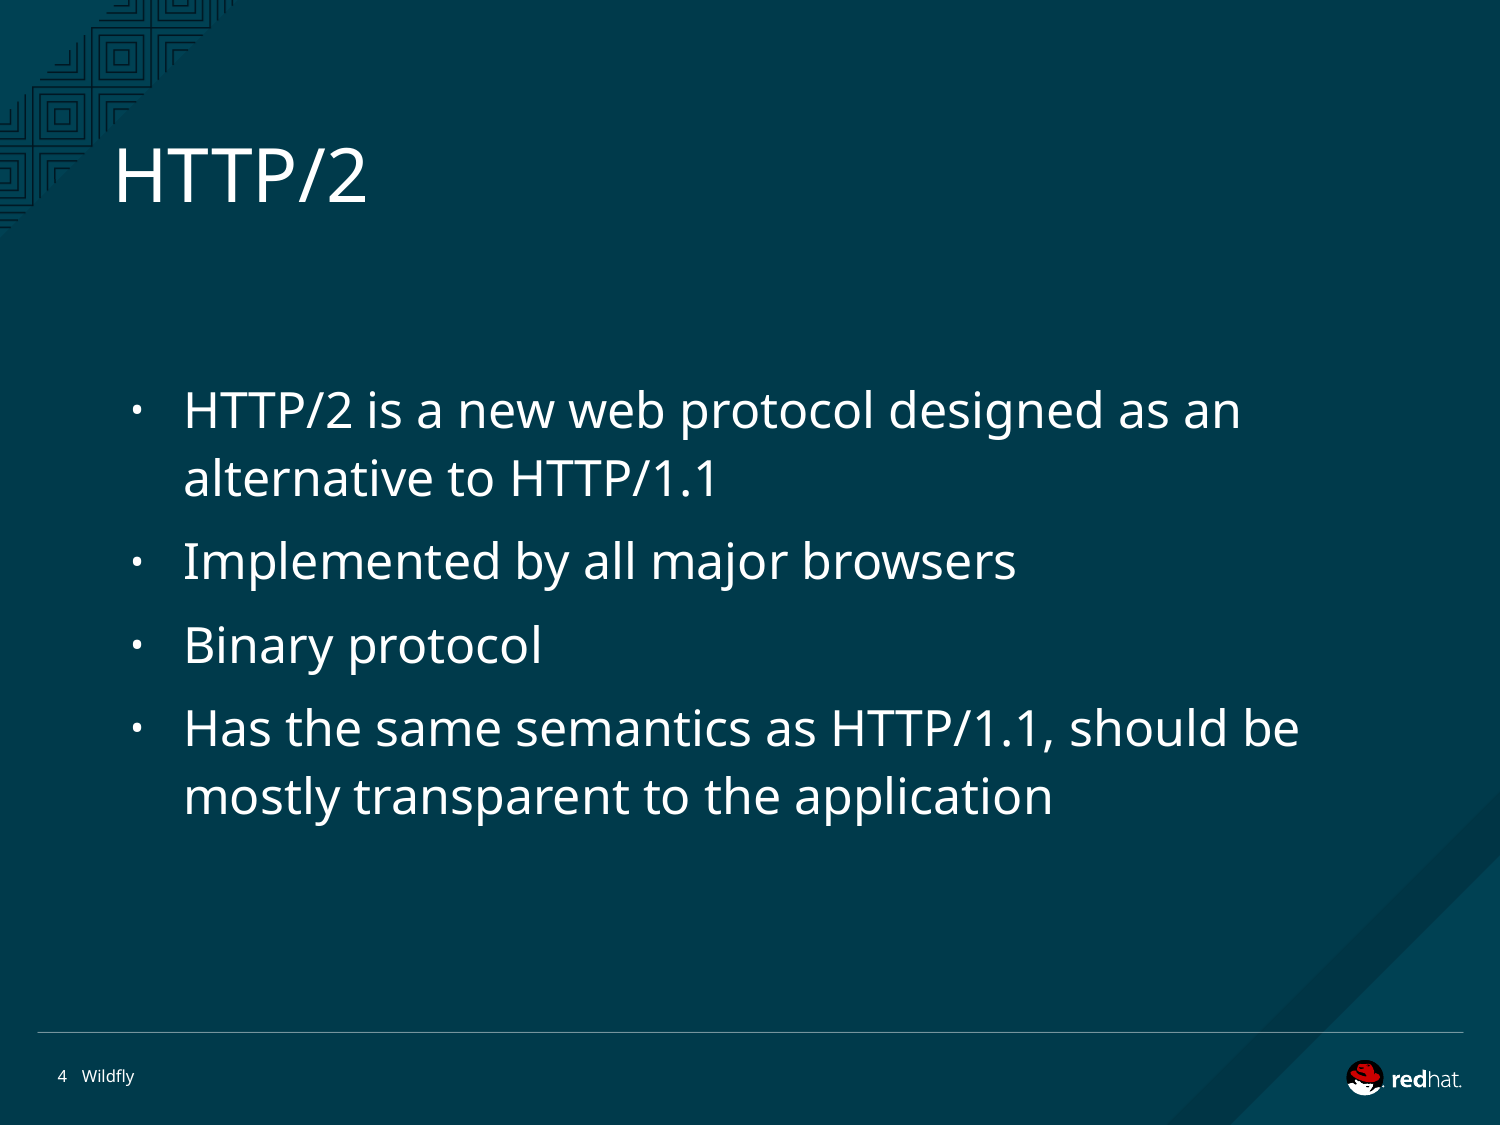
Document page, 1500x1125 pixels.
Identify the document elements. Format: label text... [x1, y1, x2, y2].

list HTTP/2 is a new web protocol designed as an alternative to HTTP/1.1 Implemented by all major browsers Binary protocol Has the same semantics as HTTP/1.1, should be mostly transparent to the application [112, 375, 1388, 1028]
title HTTP/2 [112, 0, 1388, 225]
